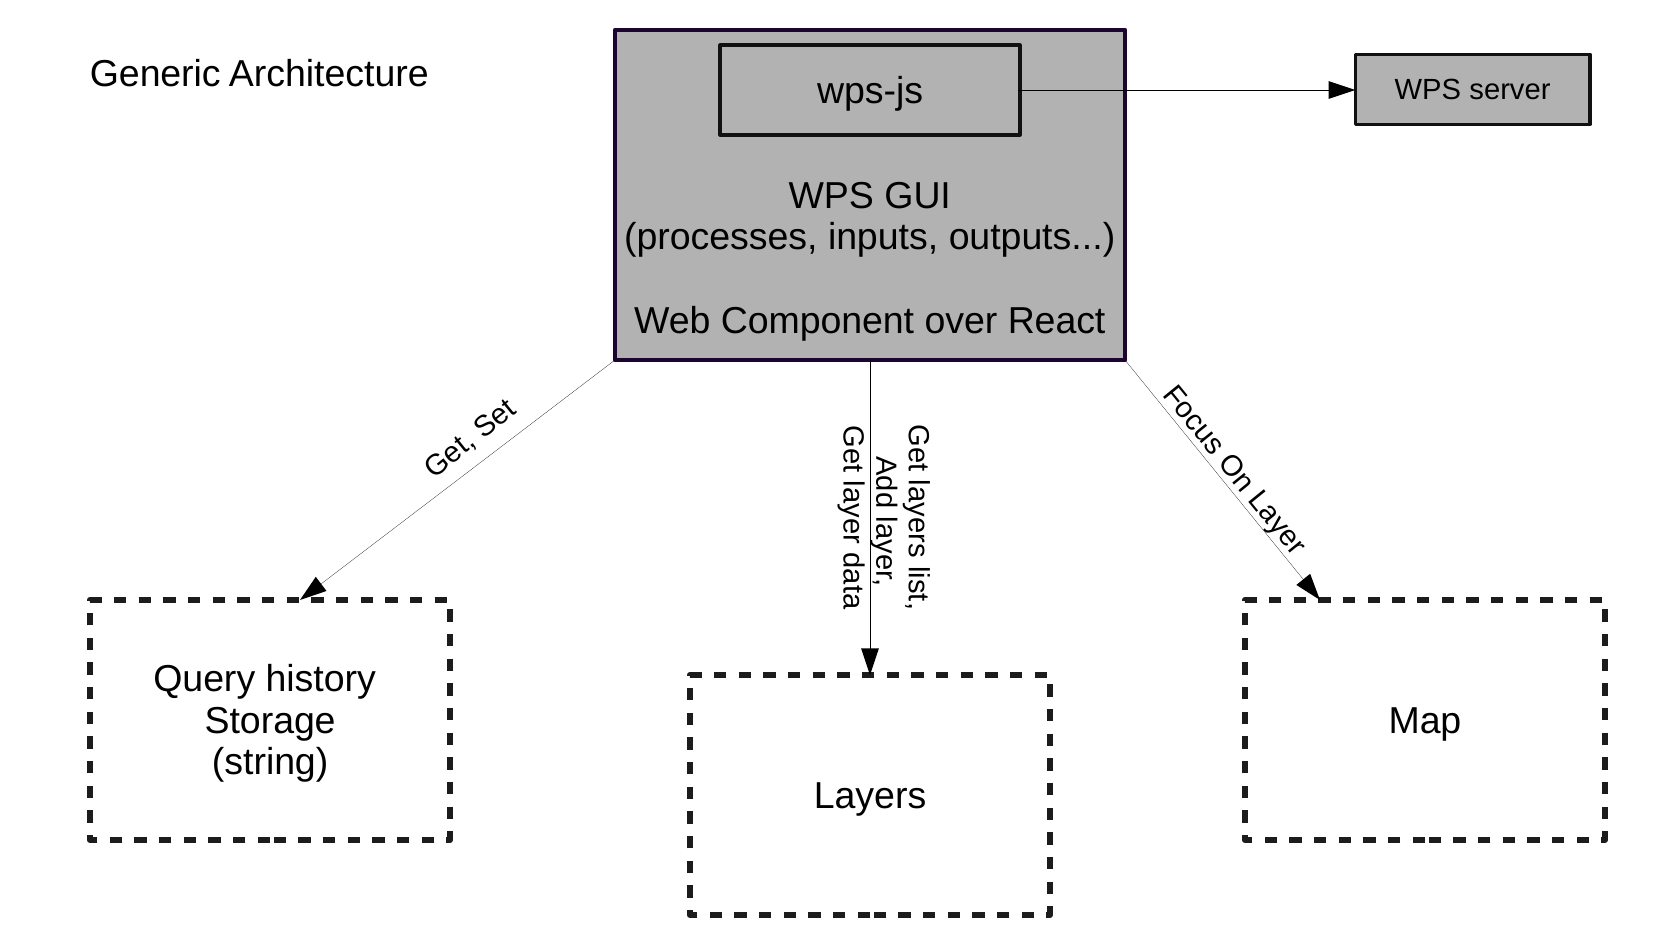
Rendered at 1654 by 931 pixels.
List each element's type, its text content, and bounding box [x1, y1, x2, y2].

text_box WPS GUI (processes, inputs, outputs...) Web Component over React [615, 30, 1126, 361]
text_box Layers [690, 675, 1051, 916]
text_box Get, Set [401, 340, 583, 502]
text_box Map [1245, 600, 1606, 841]
text_box Query history Storage (string) [90, 600, 451, 841]
text_box wps-js [720, 45, 1021, 136]
text_box WPS server [1355, 54, 1591, 125]
text_box Generic Architecture [75, 45, 451, 96]
